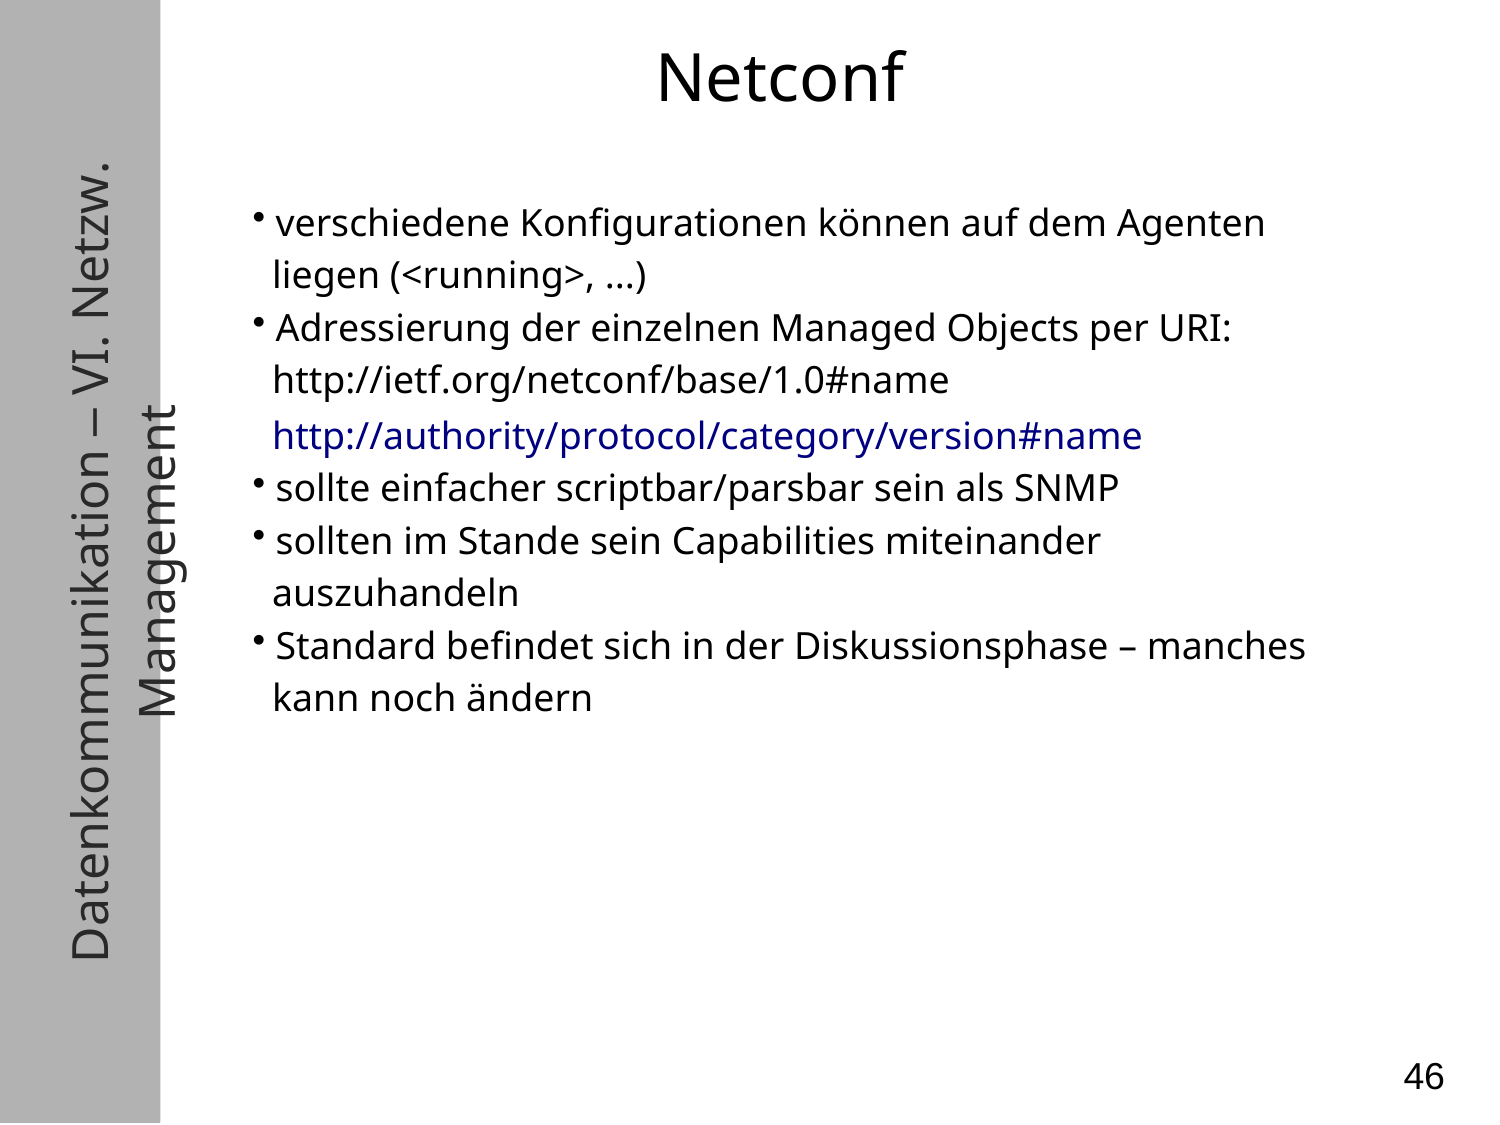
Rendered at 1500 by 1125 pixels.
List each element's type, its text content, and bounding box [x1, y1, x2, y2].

text_box <number> [1403, 1056, 1479, 1106]
text_box [0, 0, 160, 1123]
text_box Netconf [429, 27, 1130, 123]
text_box verschiedene Konfigurationen können auf dem Agenten liegen (<running>, ...) Adressierung der einzelnen Managed Objects per URI: http://ietf.org/netconf/base/1.0#name http://authority/protocol/category/version#name sollte einfacher scriptbar/parsbar sein als SNMP sollten im Stande sein Capabilities miteinander auszuhandeln Standard befindet sich in der Diskussionsphase – manches kann noch ändern [237, 187, 1448, 699]
text_box Datenkommunikation – VI. Netzw. Management [47, 1, 178, 1124]
